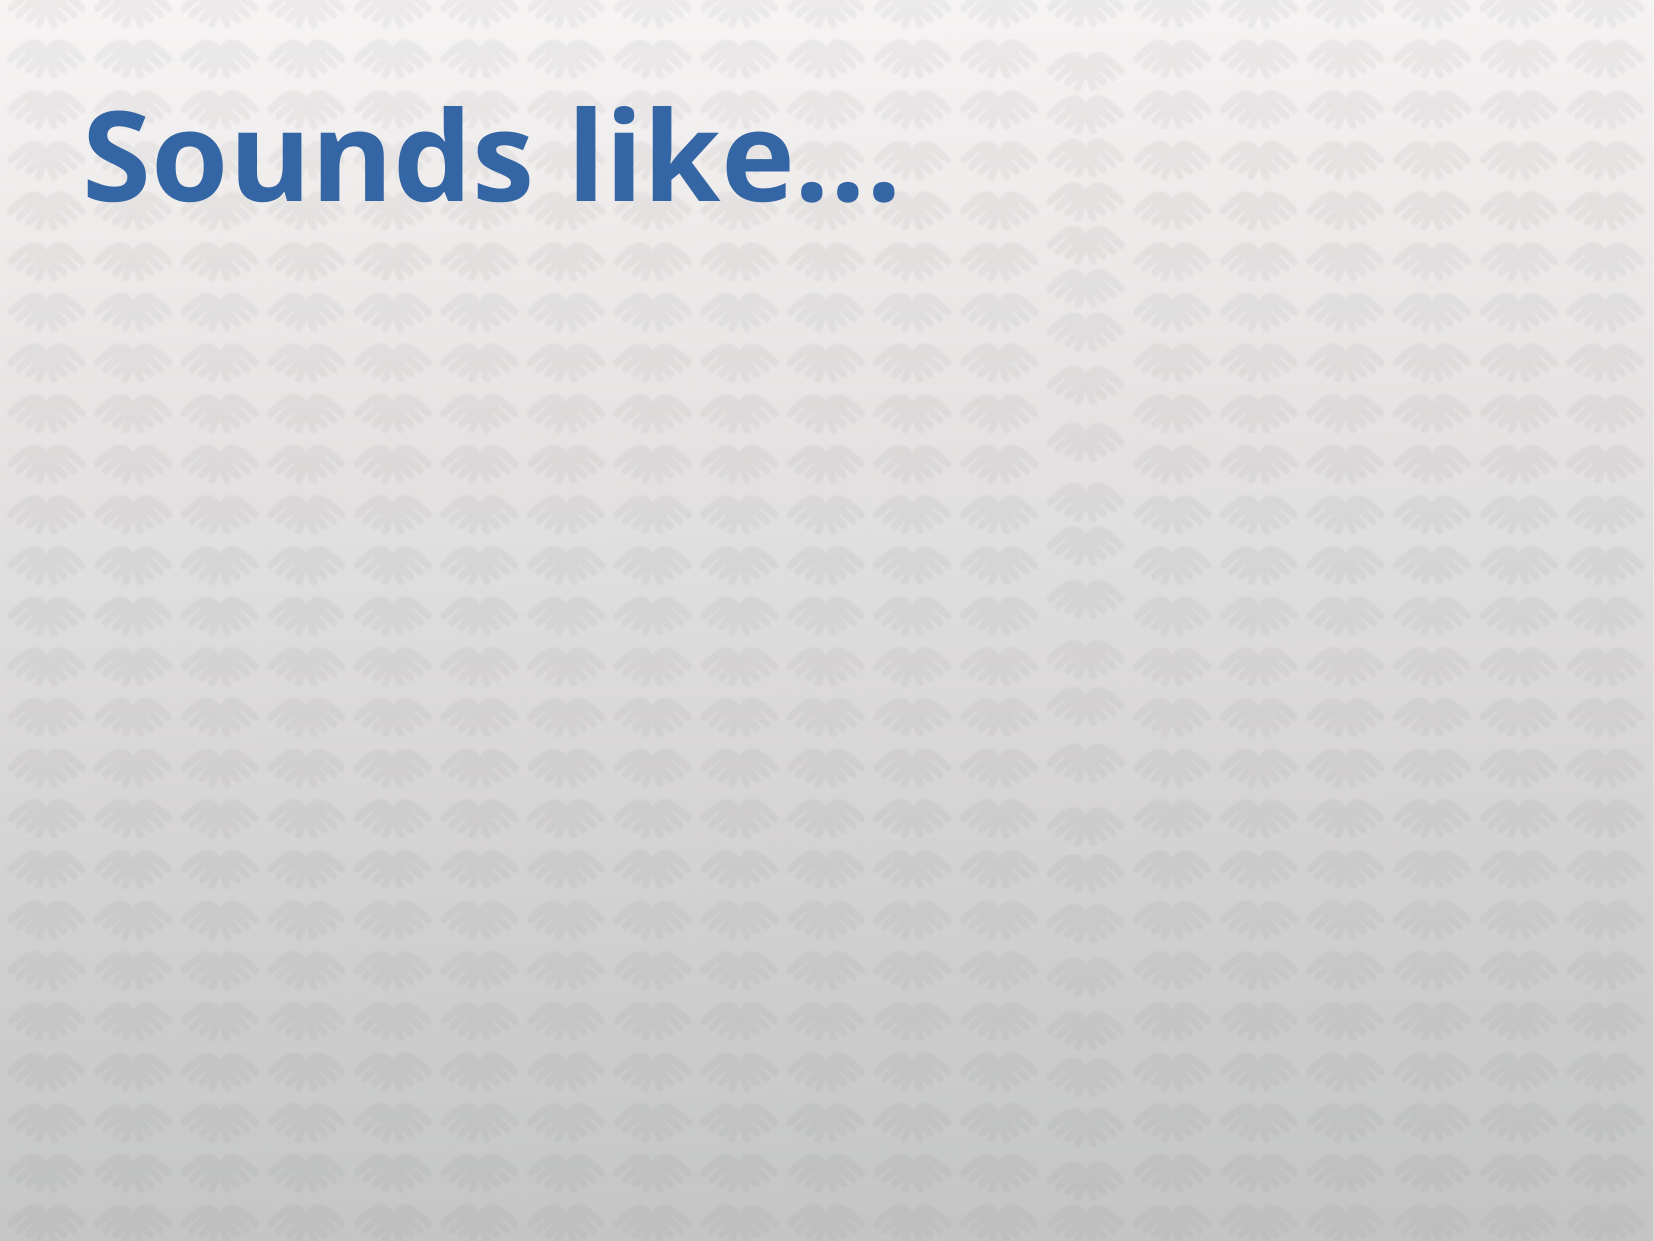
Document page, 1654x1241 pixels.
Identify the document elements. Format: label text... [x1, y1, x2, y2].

title Sounds like... [82, 49, 1571, 257]
picture [0, 0, 1654, 1241]
